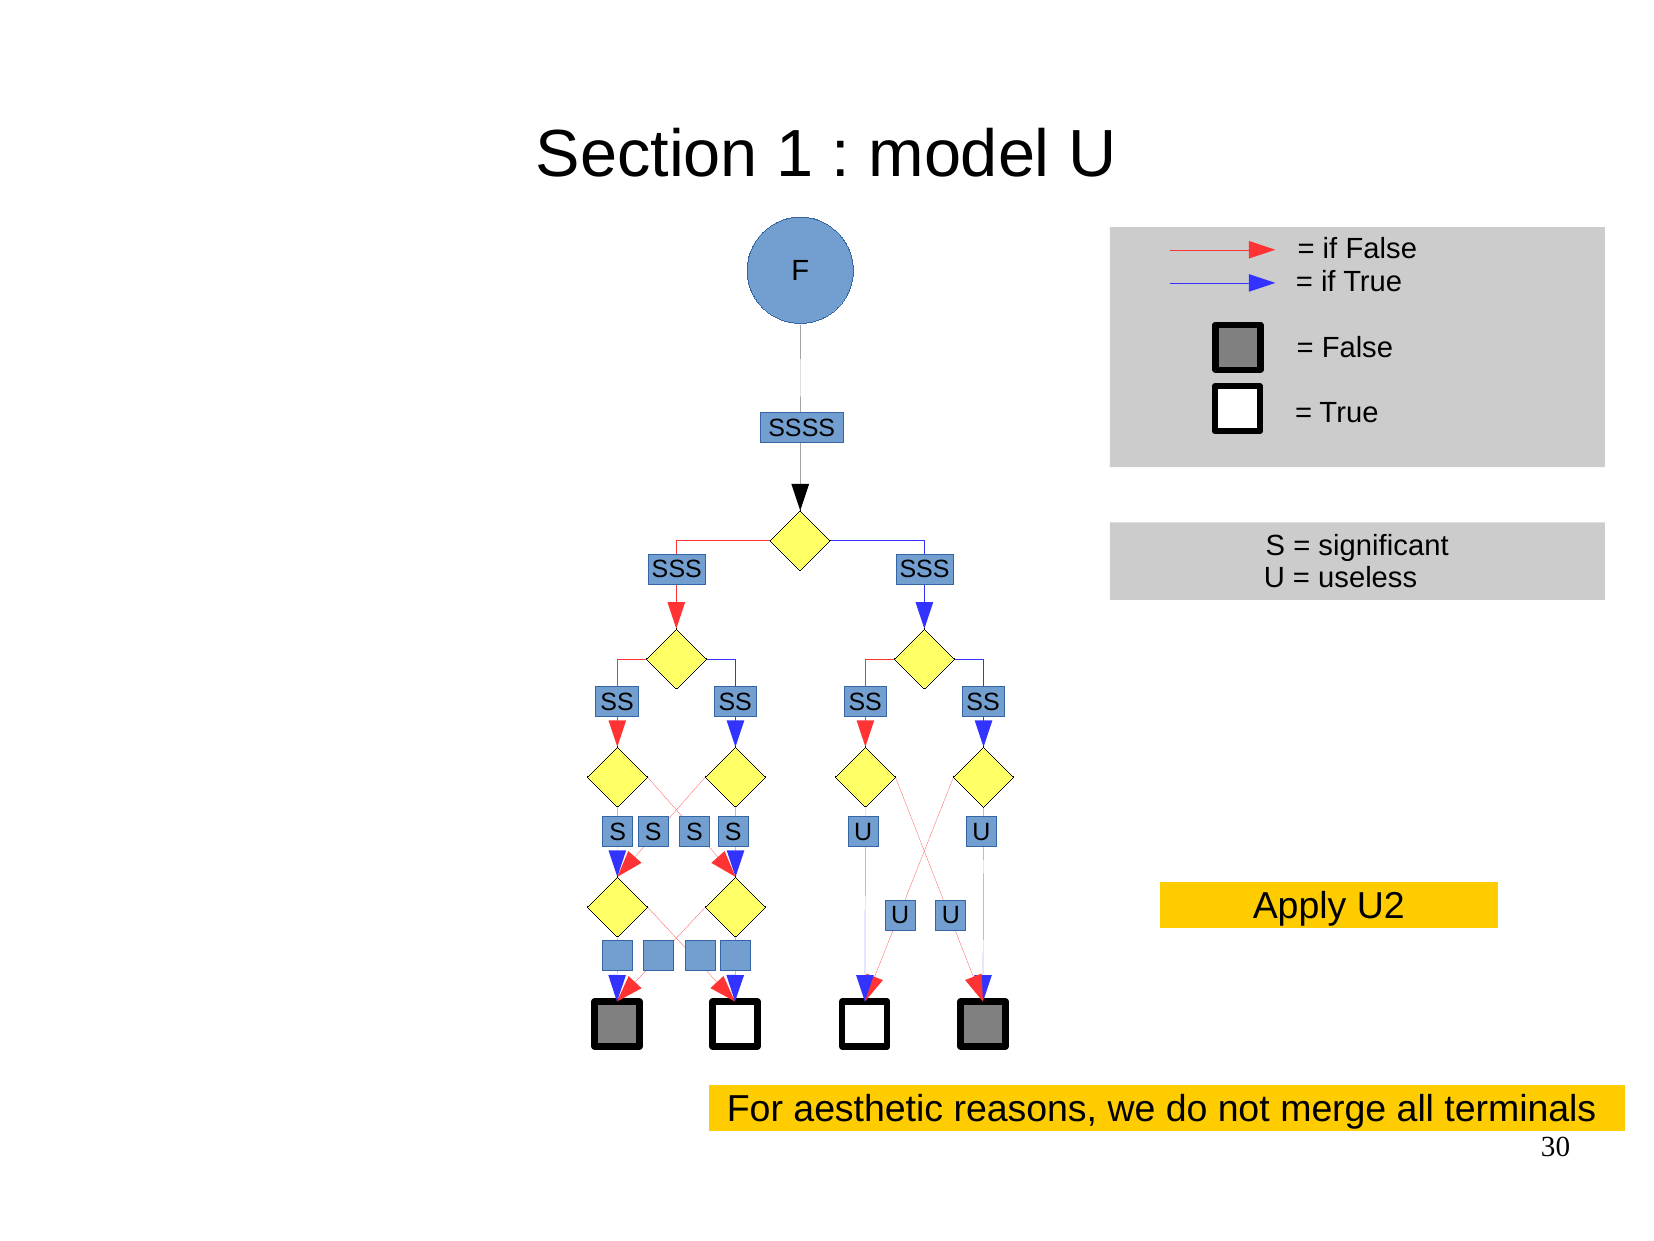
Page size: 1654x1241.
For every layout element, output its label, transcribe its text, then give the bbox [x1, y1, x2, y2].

text_box [1215, 386, 1261, 432]
text_box [602, 940, 633, 971]
text_box [835, 746, 896, 807]
text_box SSSS [760, 412, 844, 443]
text_box [587, 746, 648, 807]
text_box S [718, 816, 749, 847]
text_box [712, 1001, 758, 1047]
text_box SSS [896, 554, 954, 585]
text_box [643, 940, 674, 971]
text_box S = significant U = useless [1109, 522, 1605, 600]
text_box SSS [648, 554, 706, 585]
text_box [685, 940, 716, 971]
text_box U [848, 816, 879, 847]
text_box U [935, 900, 966, 931]
text_box [770, 510, 831, 571]
text_box [705, 876, 766, 937]
text_box Apply U2 [1160, 882, 1498, 928]
text_box SS [595, 686, 639, 717]
text_box SS [714, 686, 757, 717]
title Section 1 : model U [82, 49, 1571, 257]
text_box [720, 940, 751, 971]
text_box U [885, 900, 916, 931]
text_box S [638, 816, 669, 847]
text_box [594, 1001, 640, 1047]
text_box For aesthetic reasons, we do not merge all terminals [709, 1085, 1625, 1131]
text_box [646, 628, 707, 689]
text_box = if False = if True = False = True [1109, 227, 1605, 468]
text_box S [602, 816, 633, 847]
text_box S [679, 816, 710, 847]
text_box U [966, 816, 997, 847]
text_box [842, 1001, 888, 1047]
text_box [894, 628, 955, 689]
text_box SS [844, 686, 887, 717]
text_box [960, 1001, 1006, 1047]
text_box [953, 746, 1014, 808]
text_box F [747, 257, 854, 324]
text_box [1215, 324, 1261, 370]
text_box [705, 746, 766, 807]
text_box SS [962, 686, 1005, 717]
text_box [587, 876, 648, 937]
